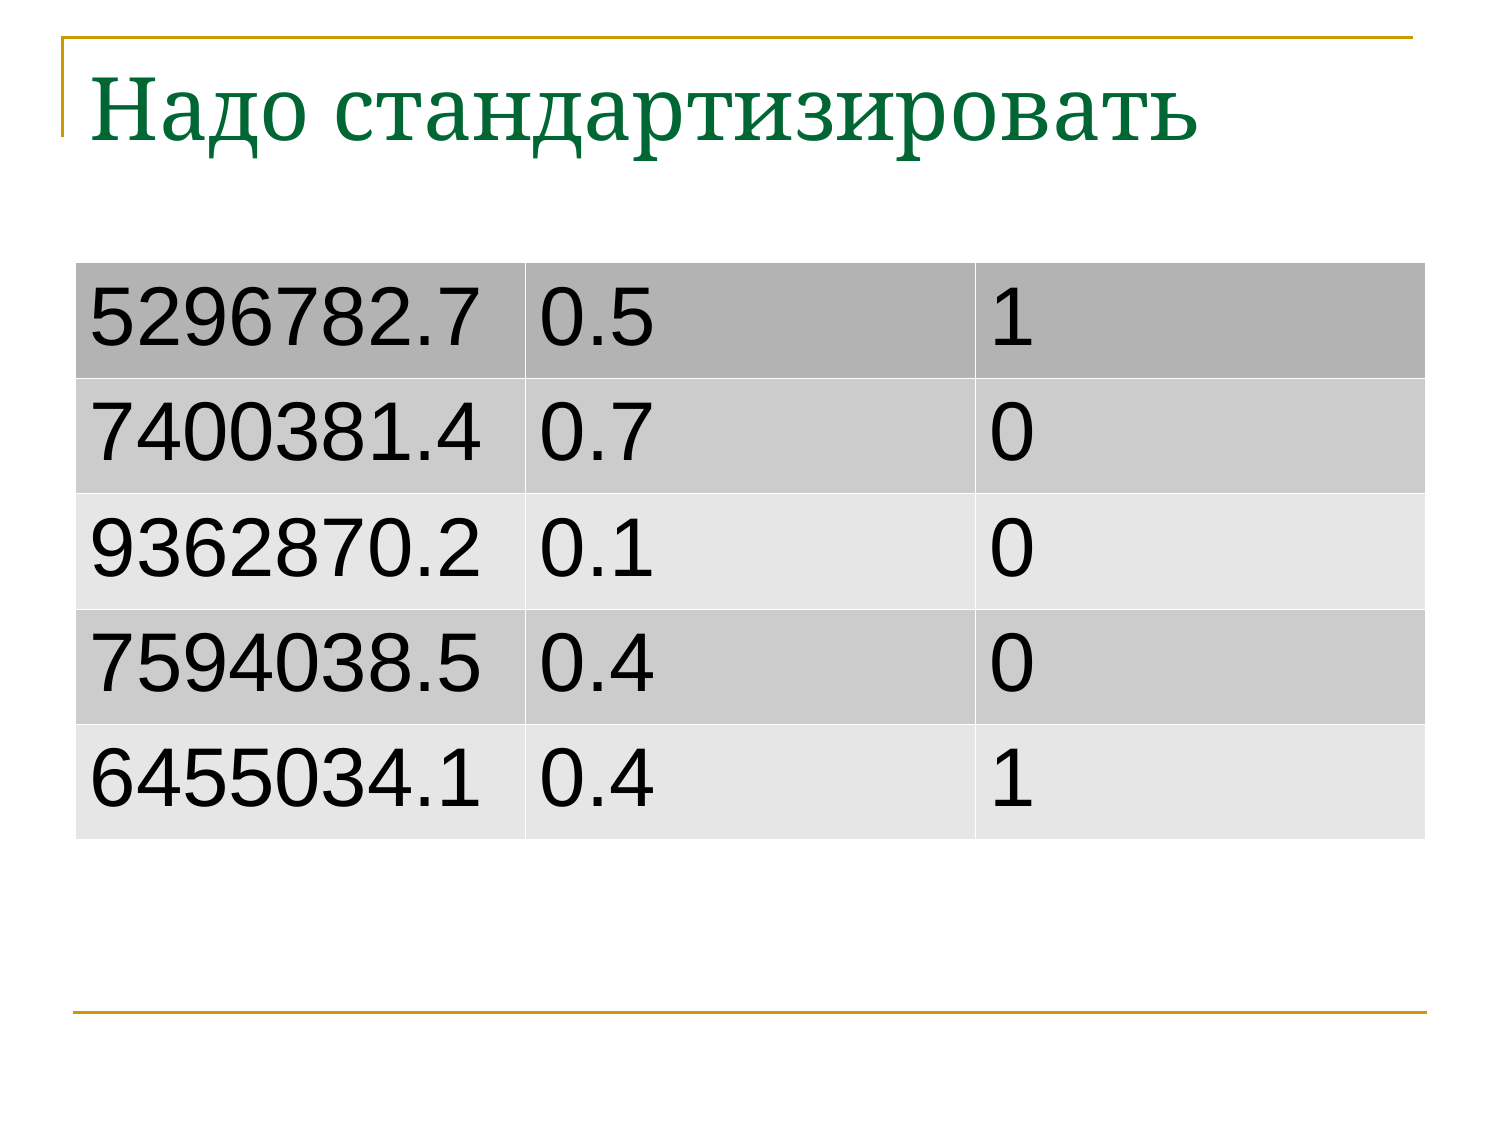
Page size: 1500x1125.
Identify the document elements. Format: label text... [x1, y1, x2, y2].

table_header 0.5 [526, 263, 975, 378]
table_cell 6455034.1 [76, 725, 525, 839]
table_cell 0.1 [526, 494, 975, 609]
table_cell 7594038.5 [76, 610, 525, 724]
table_cell 0 [976, 494, 1425, 609]
table_cell 0.4 [526, 610, 975, 724]
table_cell 0.7 [526, 379, 975, 493]
table_cell 0 [976, 610, 1425, 724]
table_cell 9362870.2 [76, 494, 525, 609]
table_header 1 [976, 263, 1425, 378]
table_cell 7400381.4 [76, 379, 525, 493]
table_header 5296782.7 [76, 263, 525, 378]
table_cell 0.4 [526, 725, 975, 839]
table_cell 1 [976, 725, 1425, 839]
table_cell 0 [976, 379, 1425, 493]
title Надо стандартизировать [75, 45, 1426, 233]
